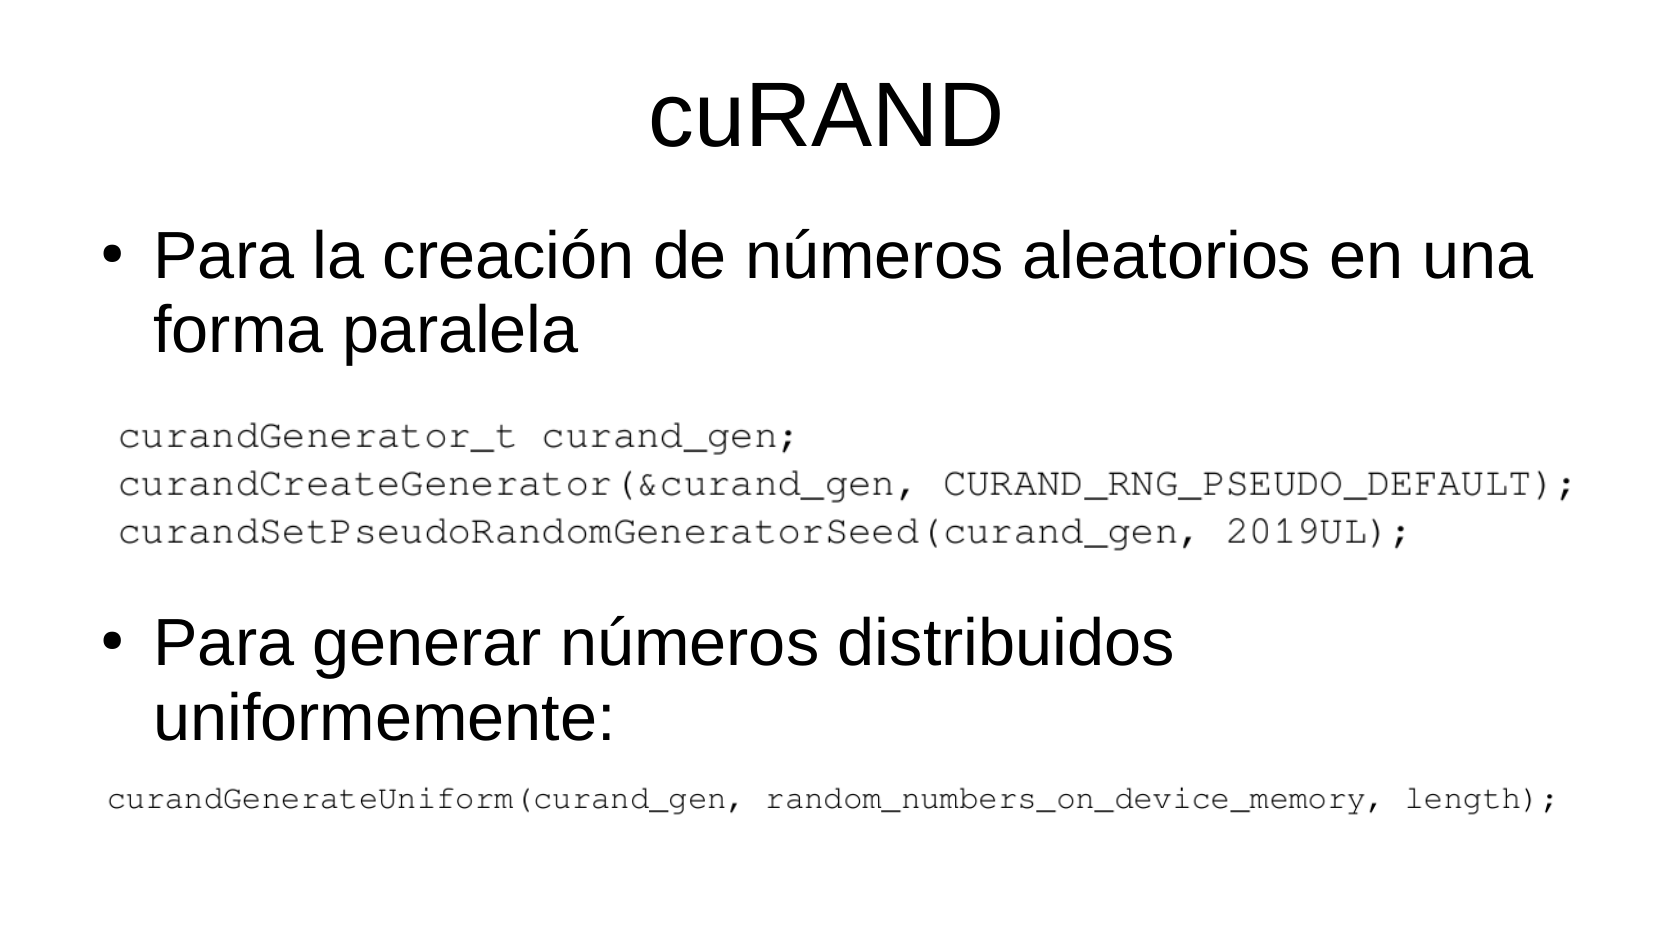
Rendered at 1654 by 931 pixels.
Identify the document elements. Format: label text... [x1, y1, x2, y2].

list Para la creación de números aleatorios en una forma paralela Para generar números distribuidos uniformemente: [82, 217, 1571, 758]
picture [94, 778, 1565, 823]
picture [106, 403, 1589, 570]
title cuRAND [82, 37, 1571, 193]
